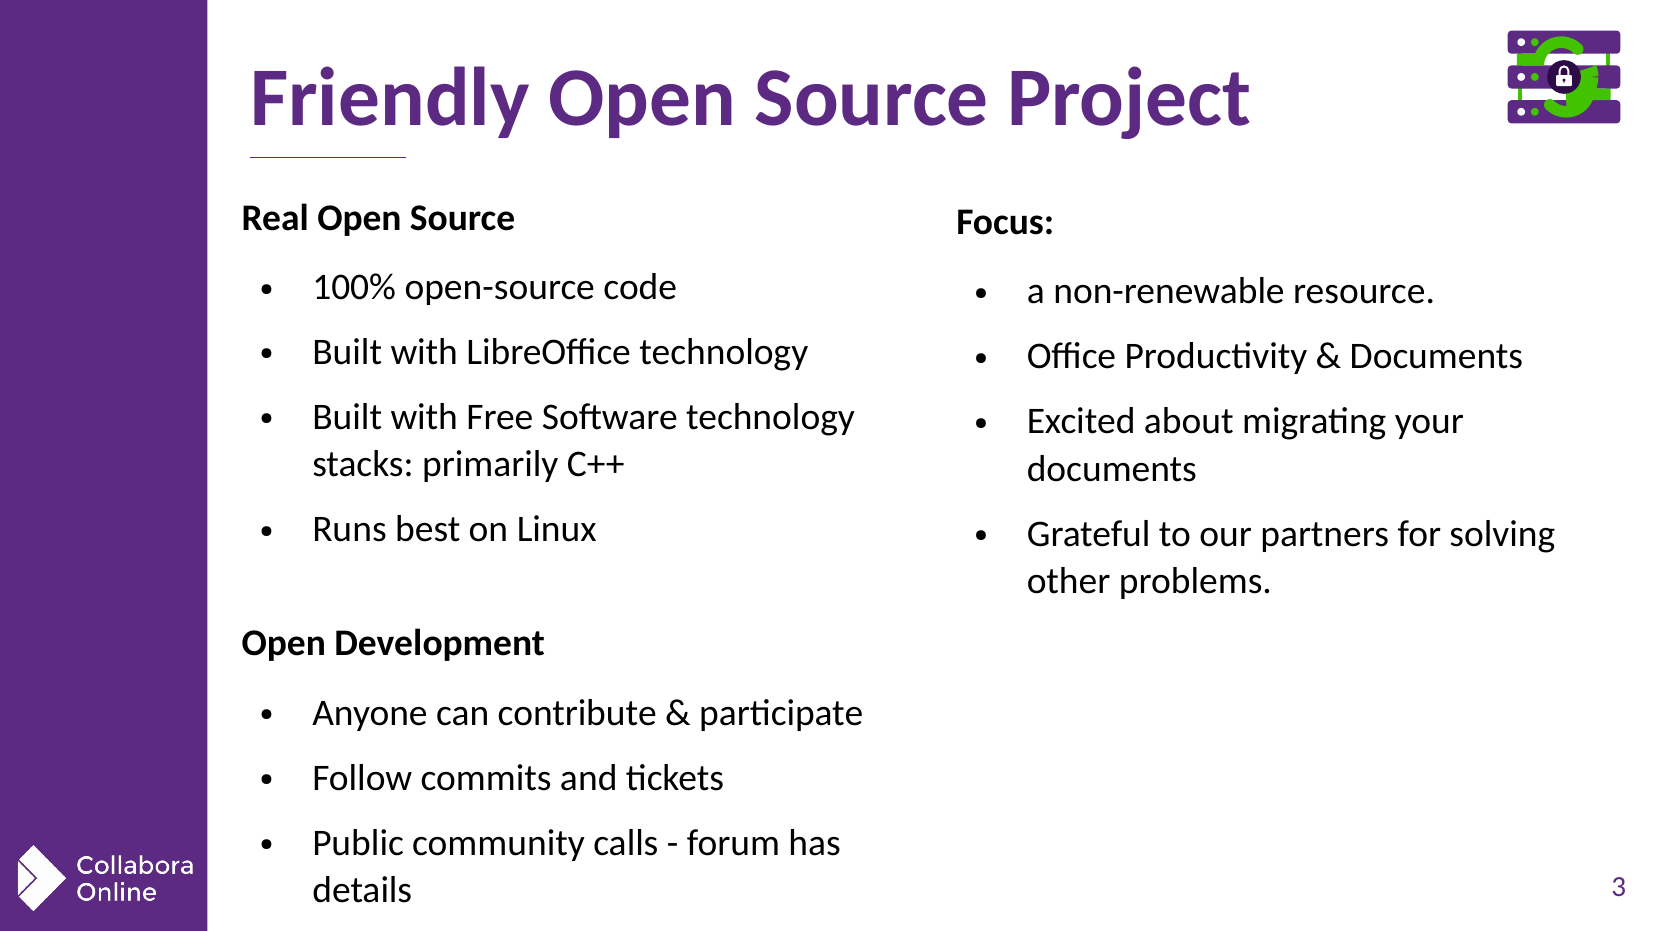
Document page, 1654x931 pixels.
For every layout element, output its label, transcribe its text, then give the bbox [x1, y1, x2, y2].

list Real Open Source 100% open-source code Built with LibreOffice technology Built with Free Software technology stacks: primarily C++ Runs best on Linux Open Development Anyone can contribute & participate Follow commits and tickets Public community calls - forum has details [241, 192, 932, 874]
picture [1488, 3, 1638, 152]
picture [13, 840, 197, 916]
list Focus: a non-renewable resource. Office Productivity & Documents Excited about migrating your documents Grateful to our partners for solving other problems. [956, 196, 1646, 878]
title Friendly Open Source Project [250, 14, 1488, 147]
